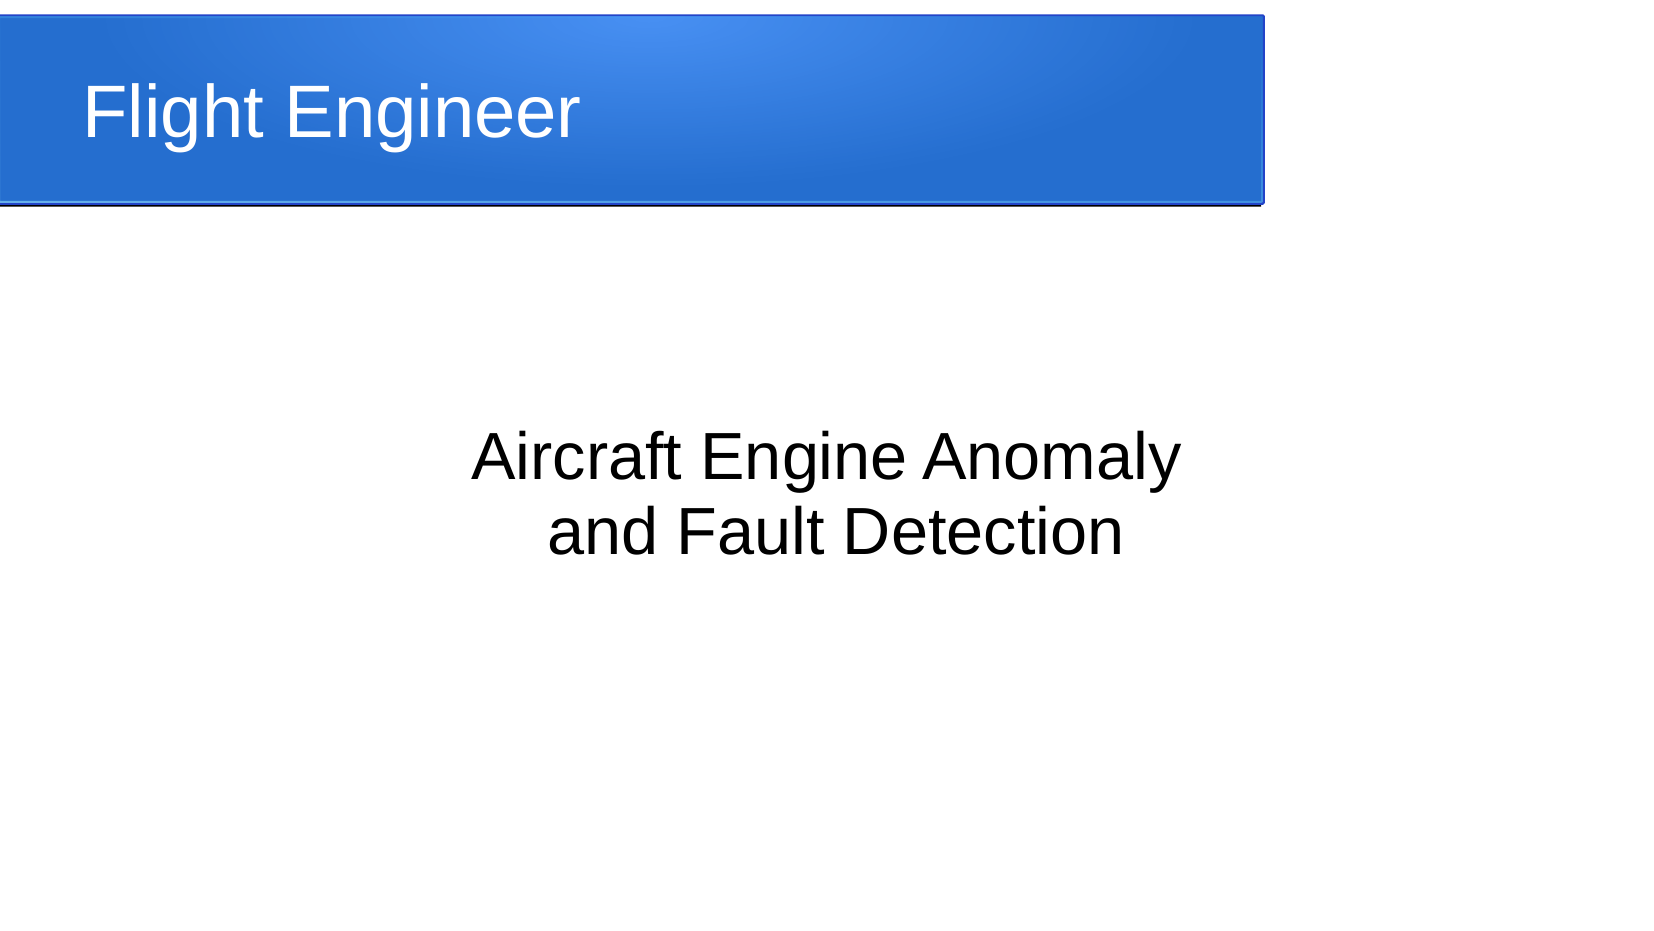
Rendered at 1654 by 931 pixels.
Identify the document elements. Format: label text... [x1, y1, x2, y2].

subtitle Aircraft Engine Anomaly and Fault Detection [82, 224, 1571, 764]
title Flight Engineer [82, 35, 1235, 189]
